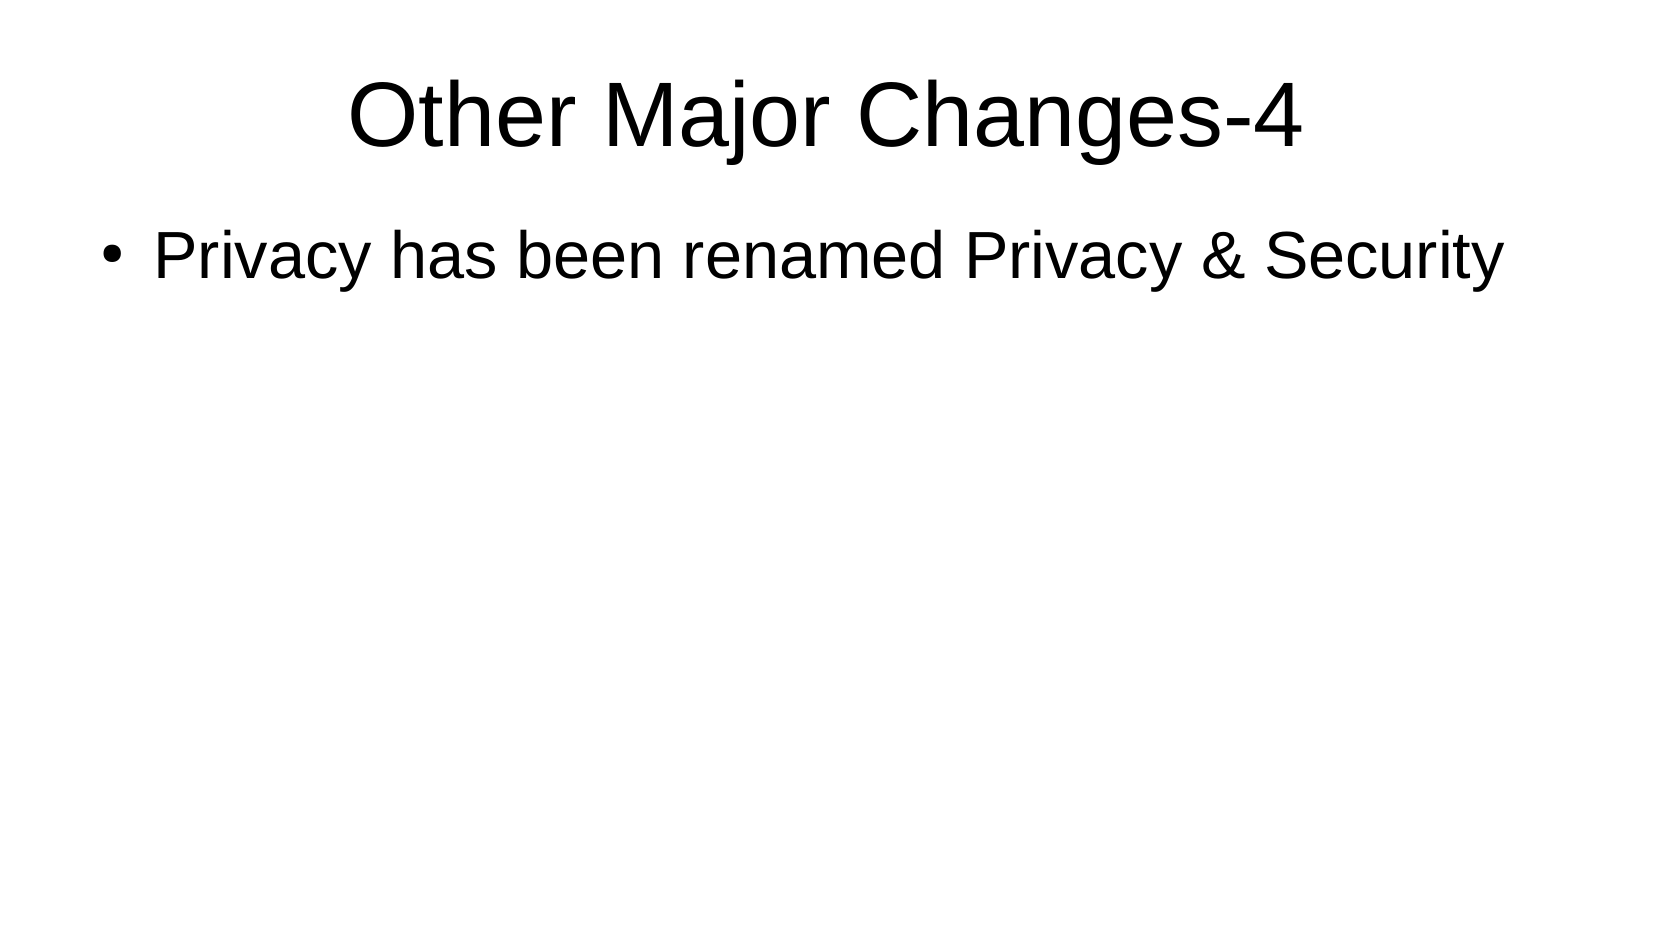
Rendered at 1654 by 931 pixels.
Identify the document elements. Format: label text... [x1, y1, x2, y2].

title Other Major Changes-4 [82, 37, 1571, 193]
list Privacy has been renamed Privacy & Security [82, 217, 1571, 758]
